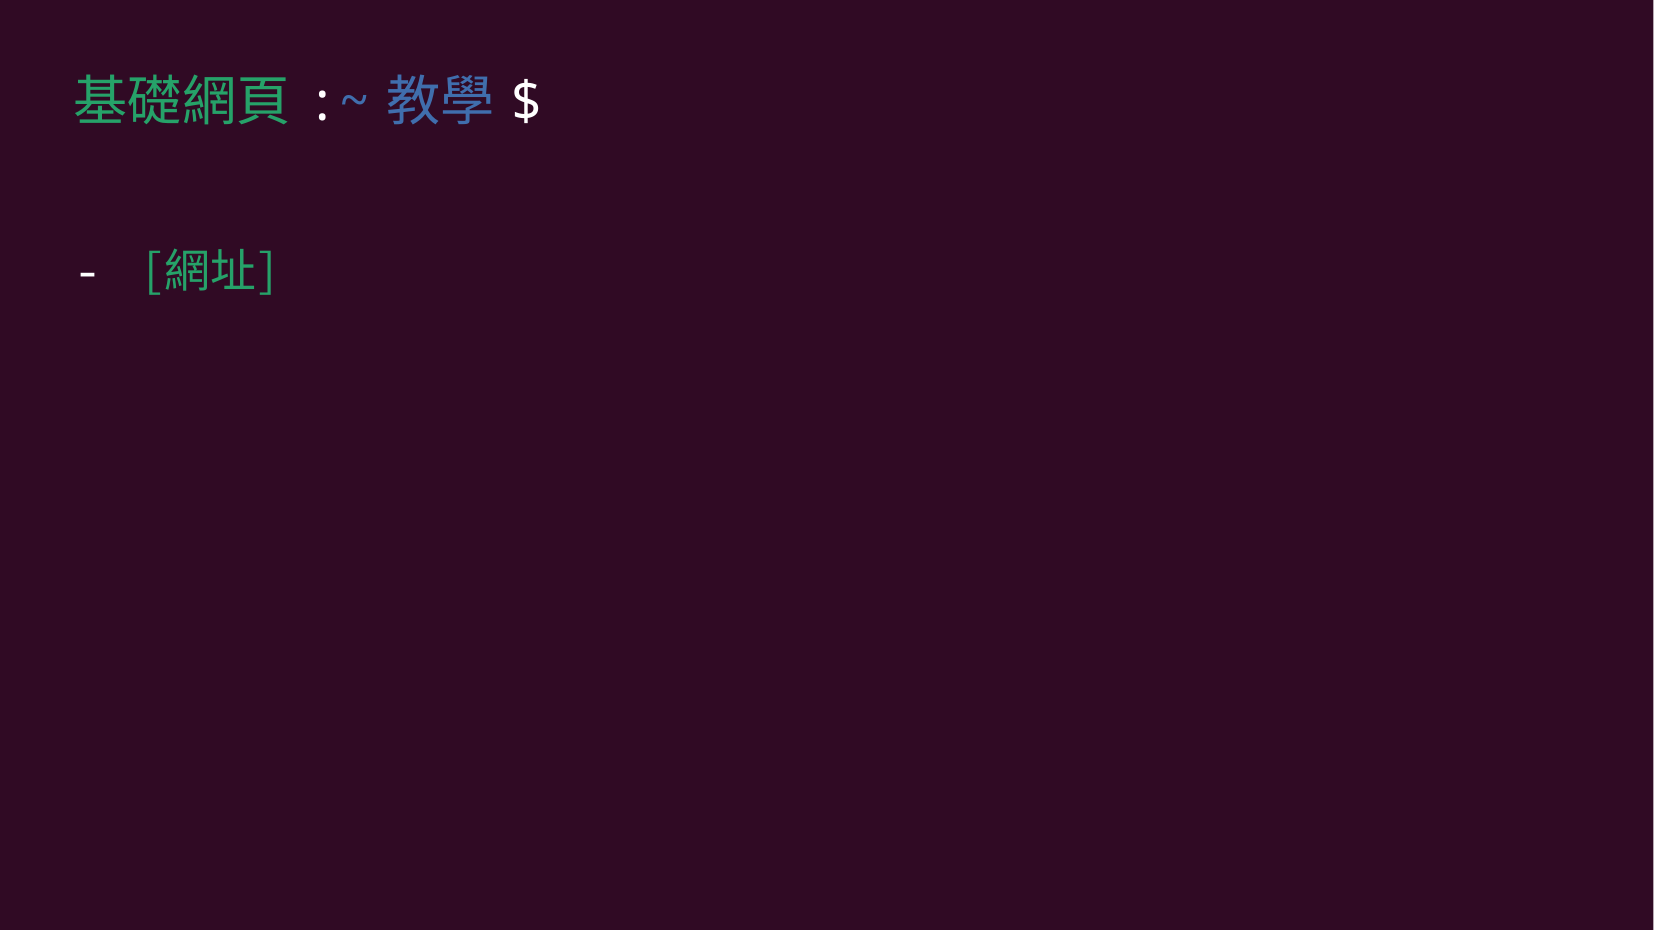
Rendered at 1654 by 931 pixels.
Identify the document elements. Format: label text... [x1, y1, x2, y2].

text_box - [網址] [59, 193, 1613, 672]
text_box 基礎網頁:~教學$ [59, 55, 1201, 139]
